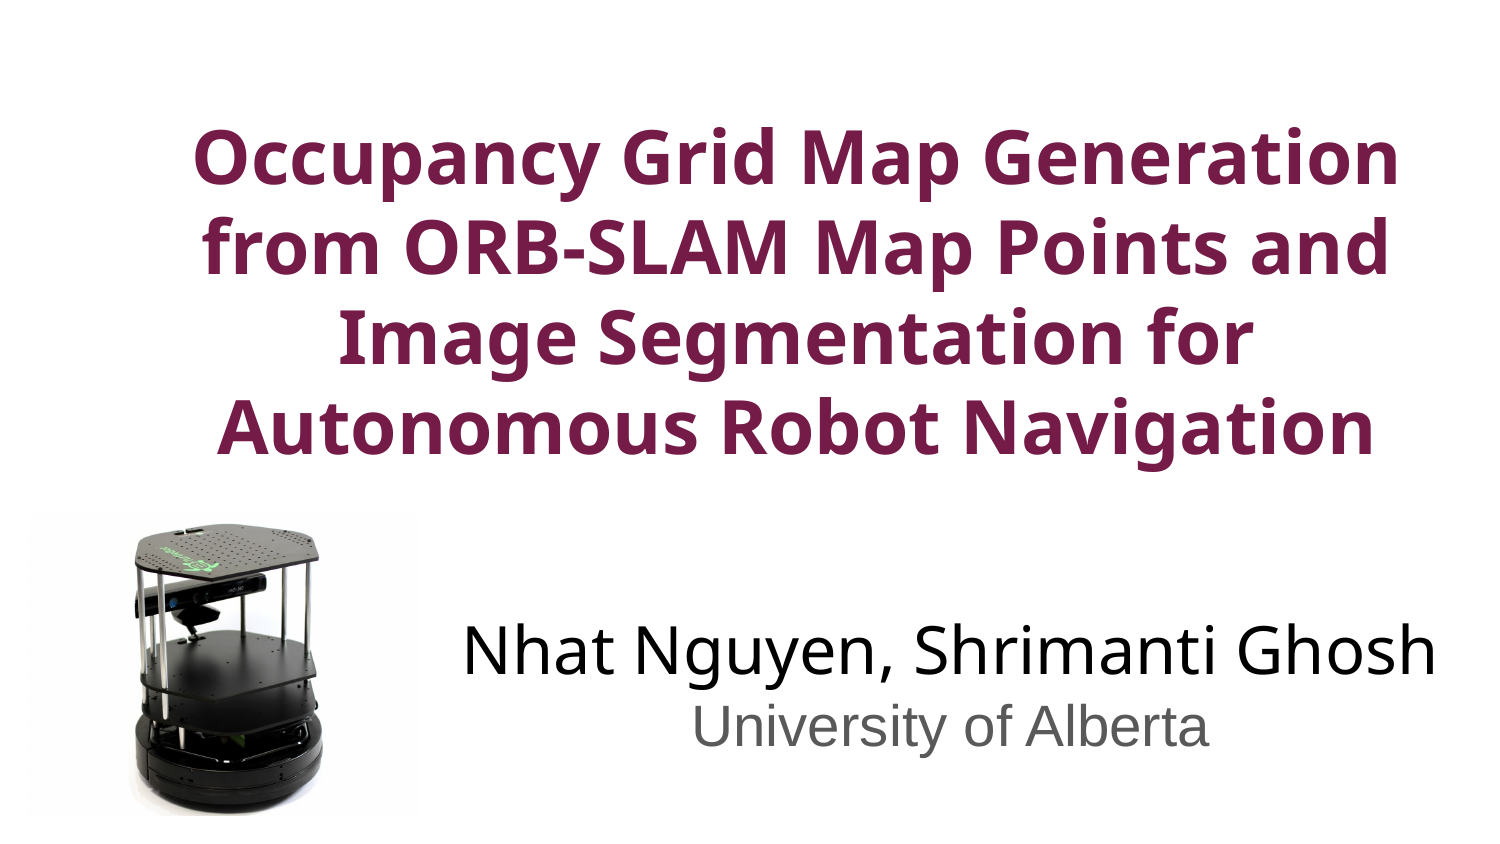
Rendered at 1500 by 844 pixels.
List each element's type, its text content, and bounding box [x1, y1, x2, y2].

title Occupancy Grid Map Generation from ORB-SLAM Map Points and Image Segmentation for Autonomous Robot Navigation [134, 50, 1461, 485]
picture [27, 514, 420, 816]
subtitle Nhat Nguyen, Shrimanti Ghosh University of Alberta [441, 592, 1461, 794]
